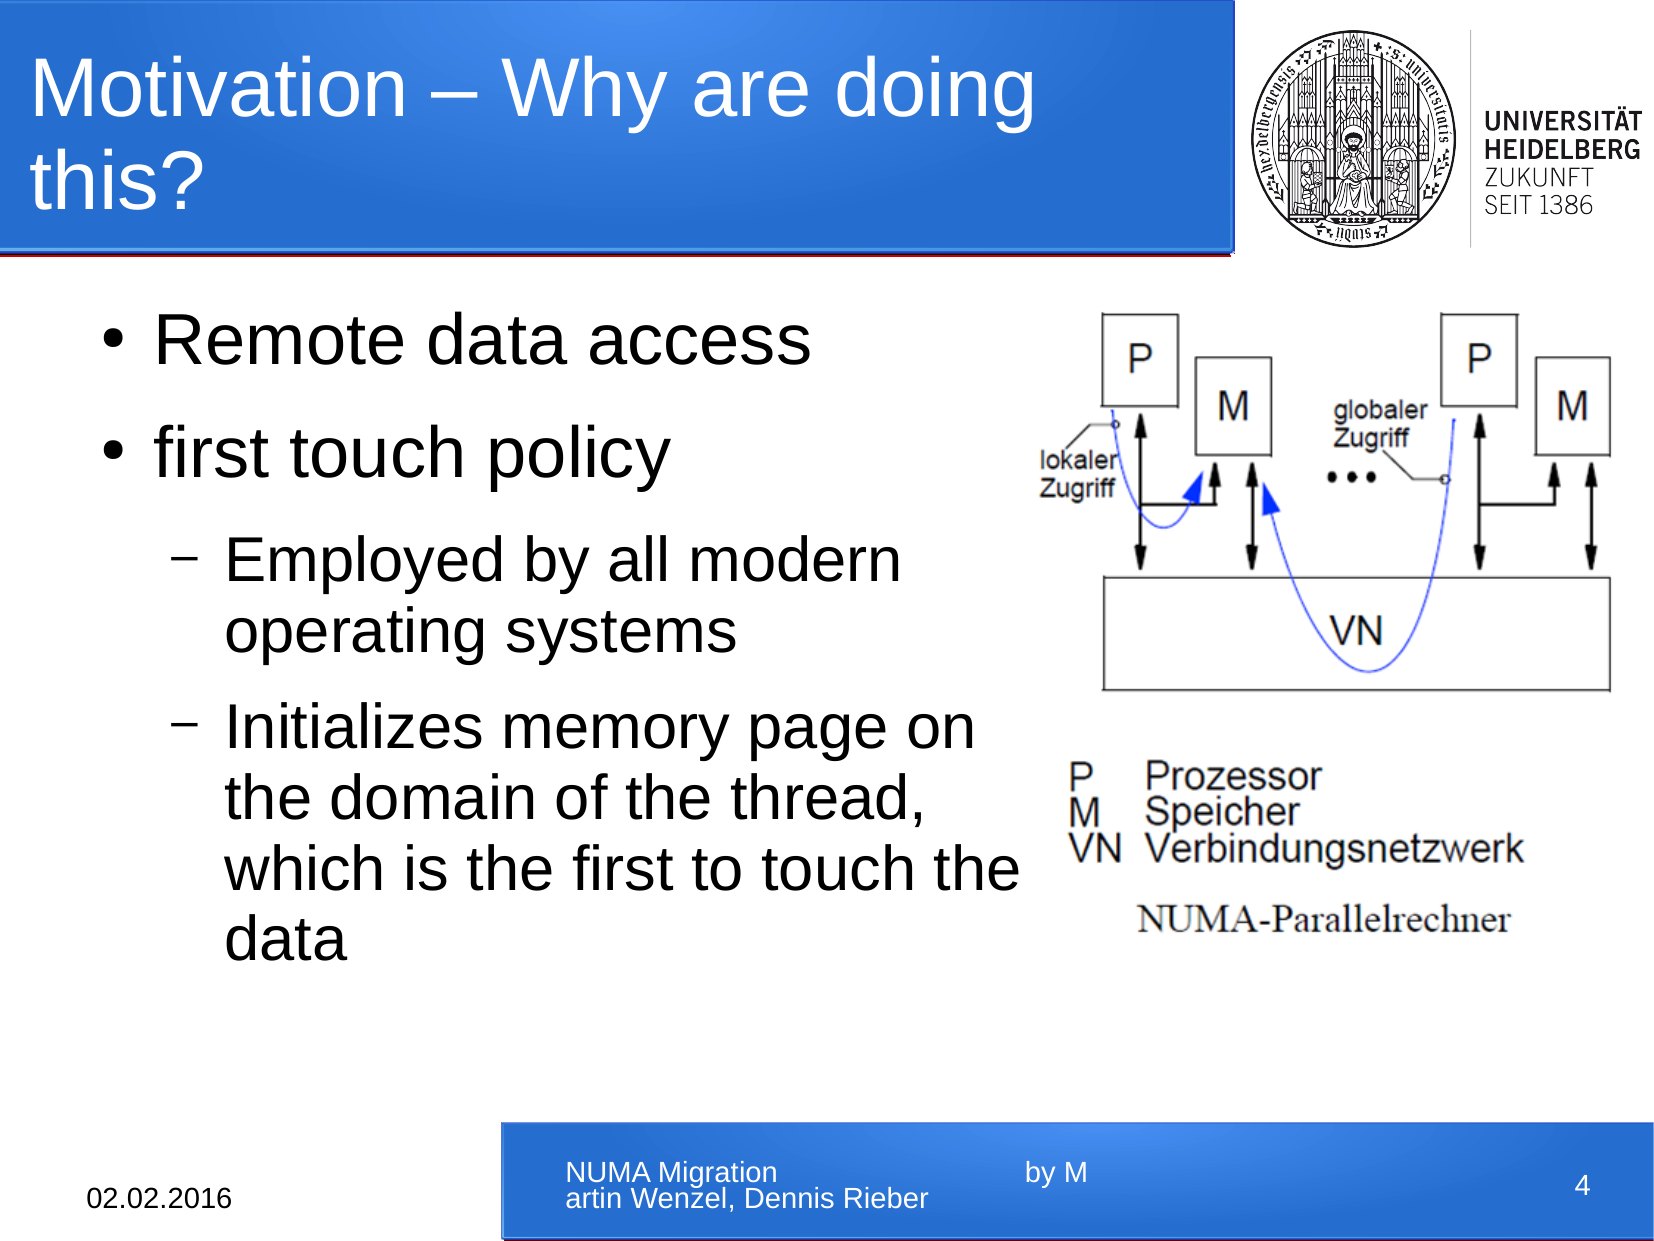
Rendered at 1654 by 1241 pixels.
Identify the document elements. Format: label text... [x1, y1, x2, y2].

picture [0, 0, 1238, 262]
picture [1037, 283, 1642, 966]
list Remote data access first touch policy Employed by all modern operating systems Initializes memory page on the domain of the thread, which is the first to touch the data [82, 299, 1038, 1019]
picture [496, 1121, 1654, 1241]
picture [1251, 30, 1642, 248]
title Motivation – Why are doing this? [29, 31, 1182, 237]
